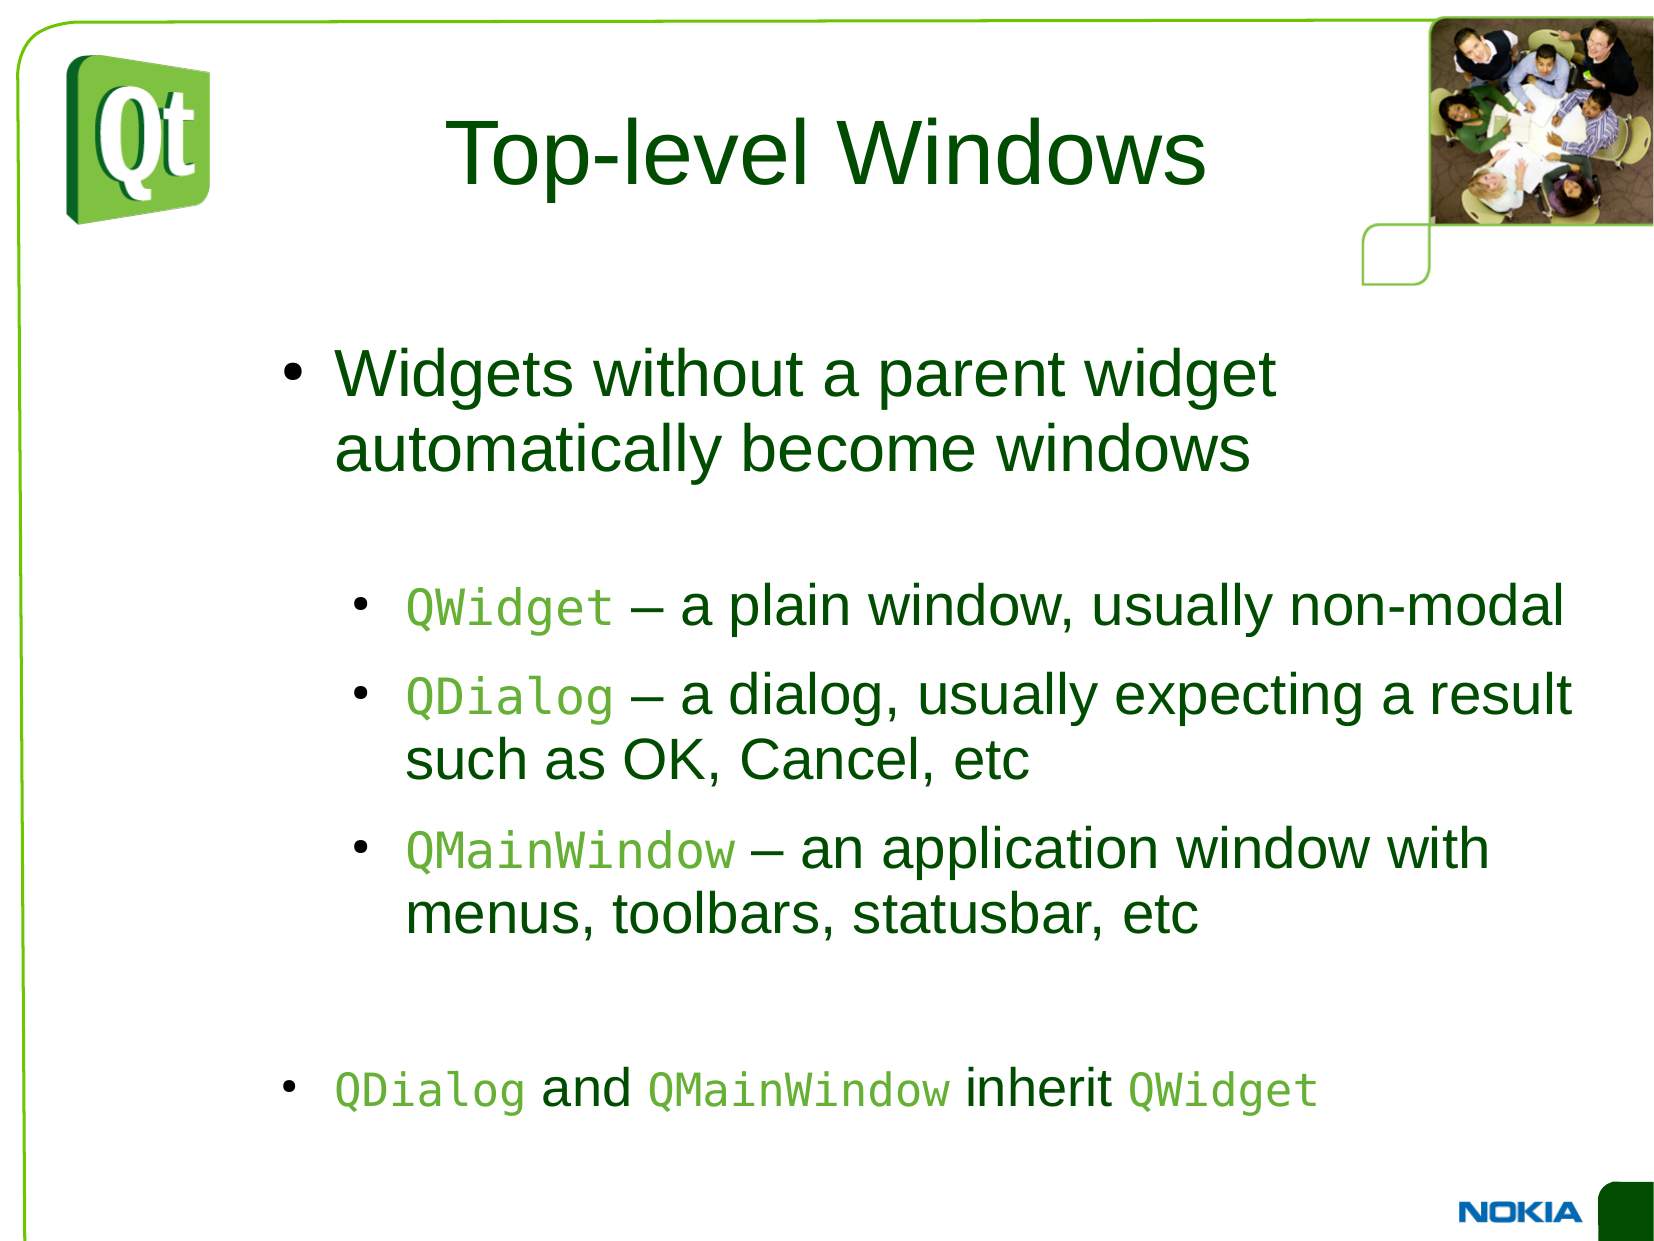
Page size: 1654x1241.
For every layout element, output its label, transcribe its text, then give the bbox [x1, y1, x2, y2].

picture [66, 55, 210, 225]
list Widgets without a parent widget automatically become windows QWidget – a plain window, usually non-modal QDialog – a dialog, usually expecting a result such as OK, Cancel, etc QMainWindow – an application window with menus, toolbars, statusbar, etc QDialog and QMainWindow inherit QWidget [263, 336, 1582, 1117]
picture [1459, 1201, 1583, 1223]
picture [1338, 5, 1654, 306]
title Top-level Windows [82, 56, 1338, 250]
